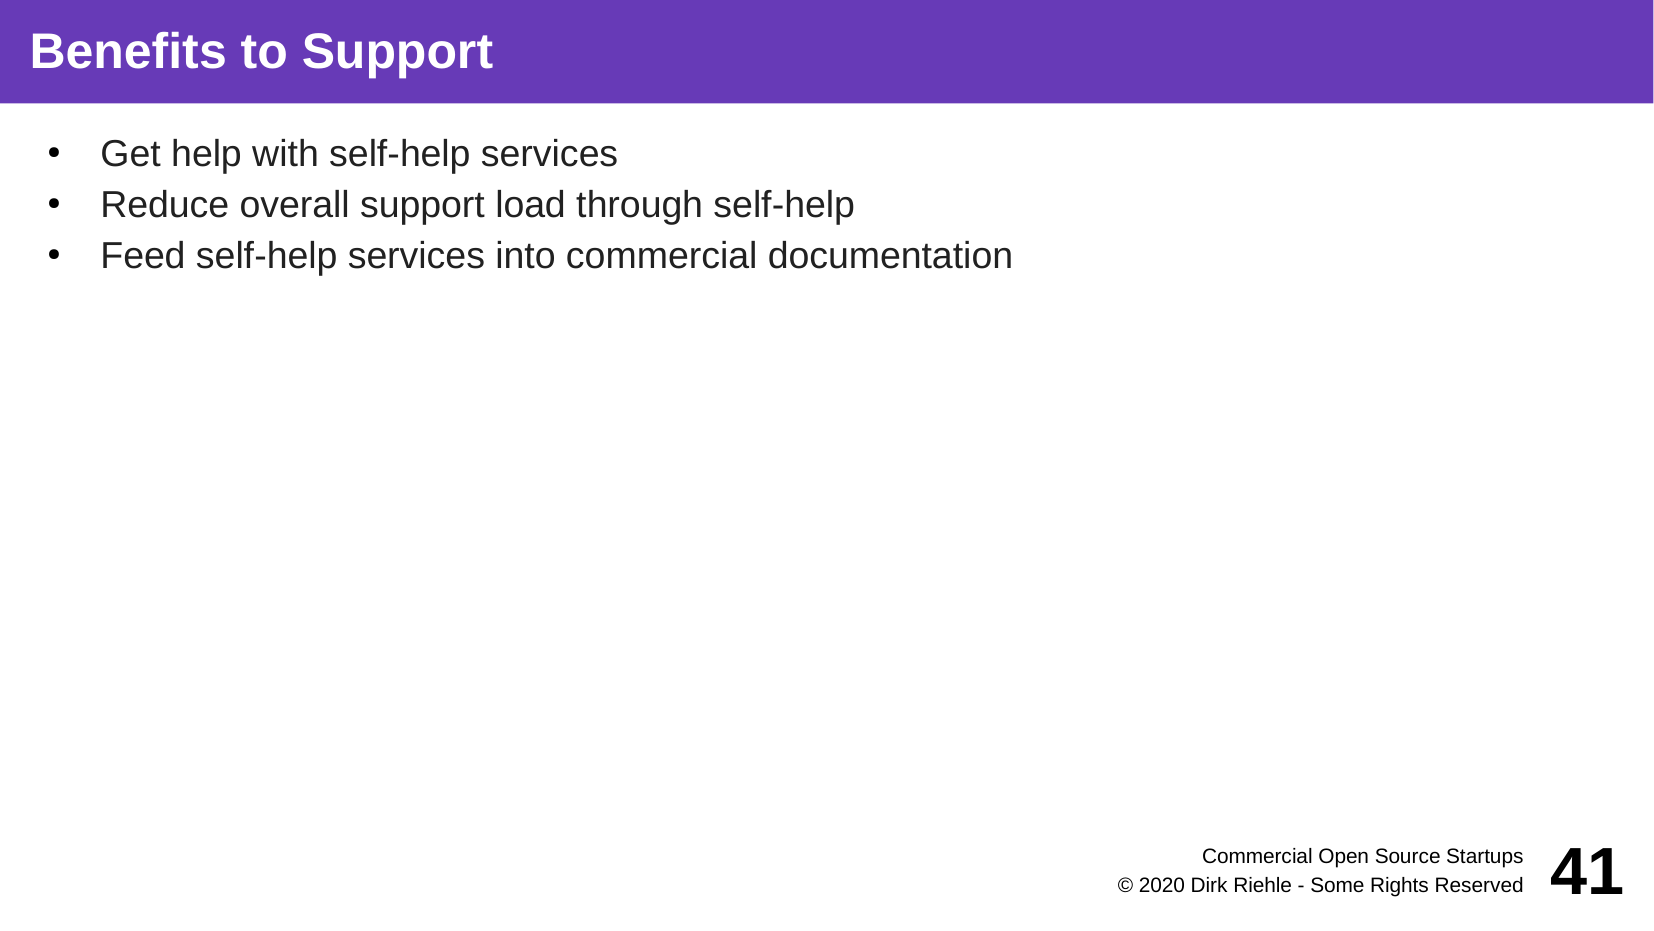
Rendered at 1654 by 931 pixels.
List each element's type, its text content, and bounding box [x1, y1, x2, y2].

list Get help with self-help services Reduce overall support load through self-help Feed self-help services into commercial documentation [29, 132, 1625, 813]
title Benefits to Support [0, 0, 1654, 104]
